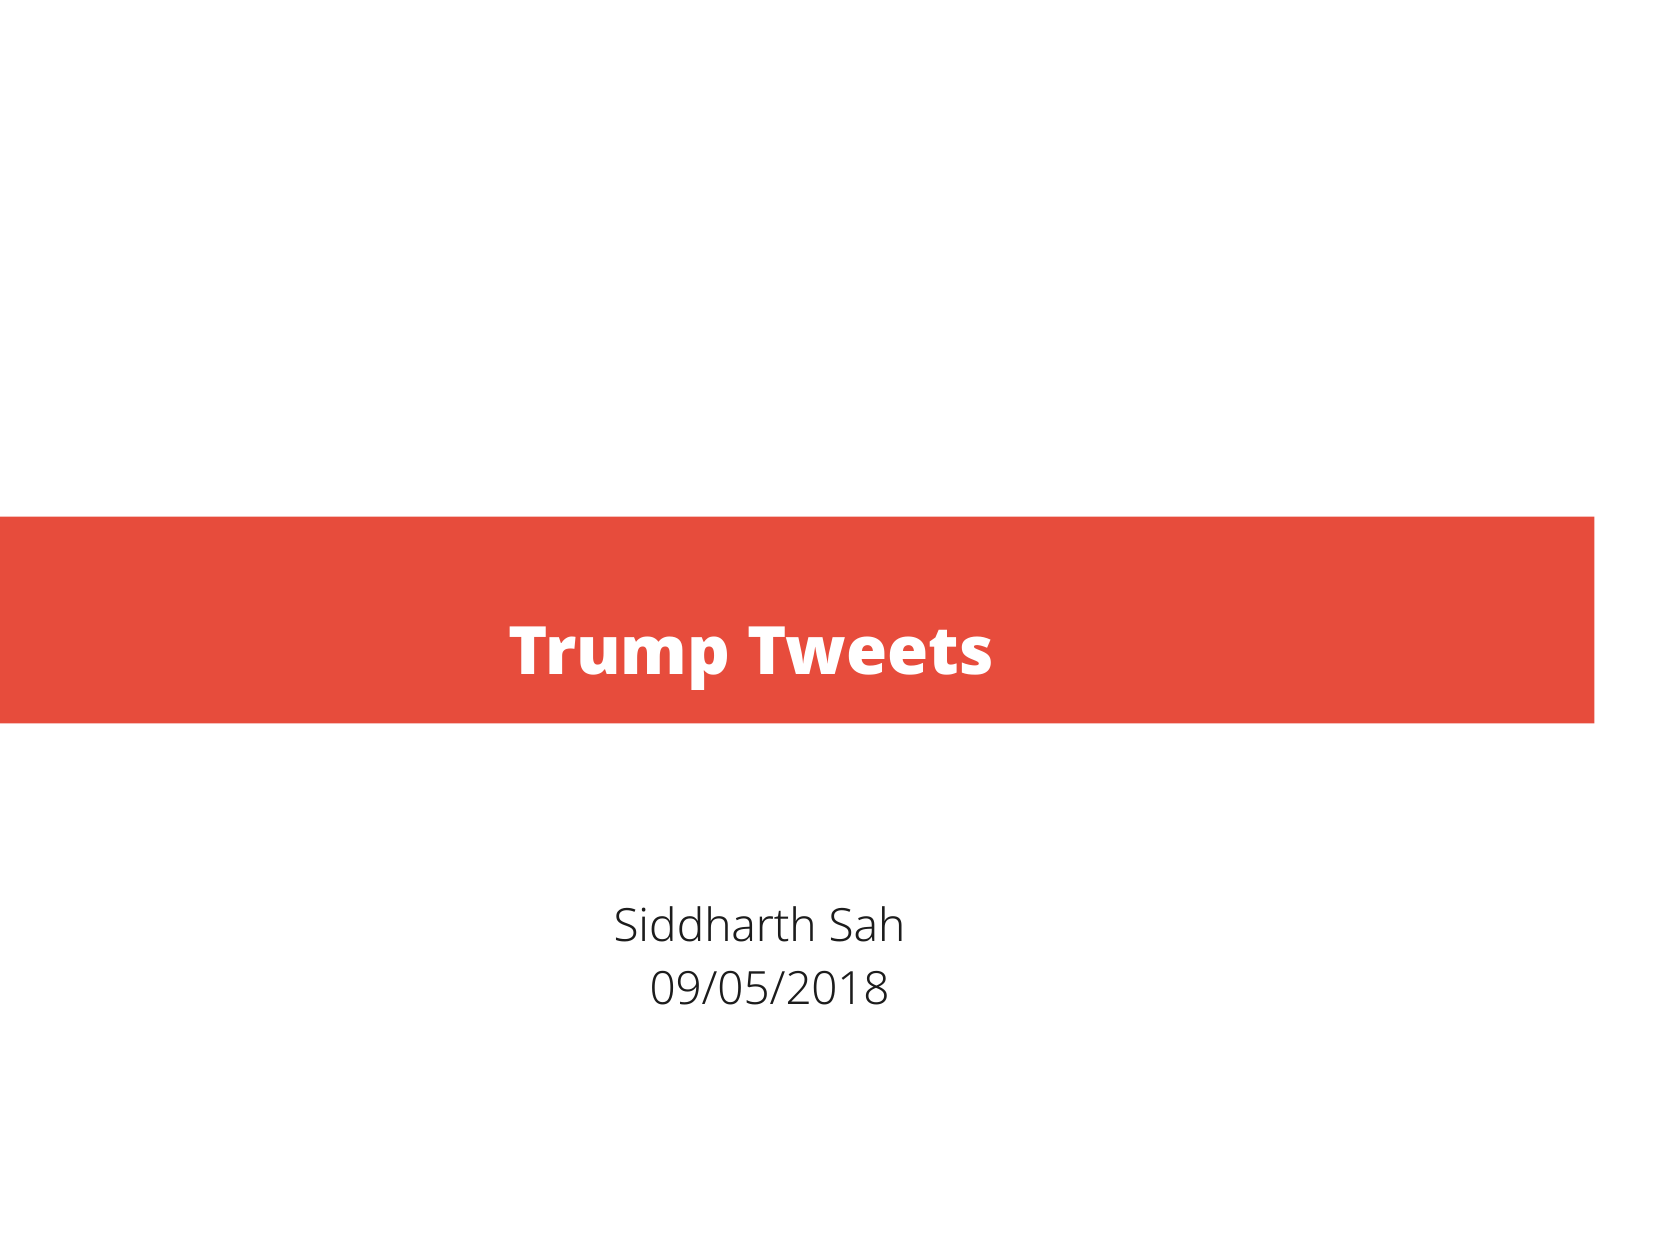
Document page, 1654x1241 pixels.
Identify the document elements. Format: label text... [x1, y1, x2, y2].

title Trump Tweets [59, 546, 1595, 694]
subtitle Siddharth Sah 09/05/2018 [88, 767, 1595, 1182]
